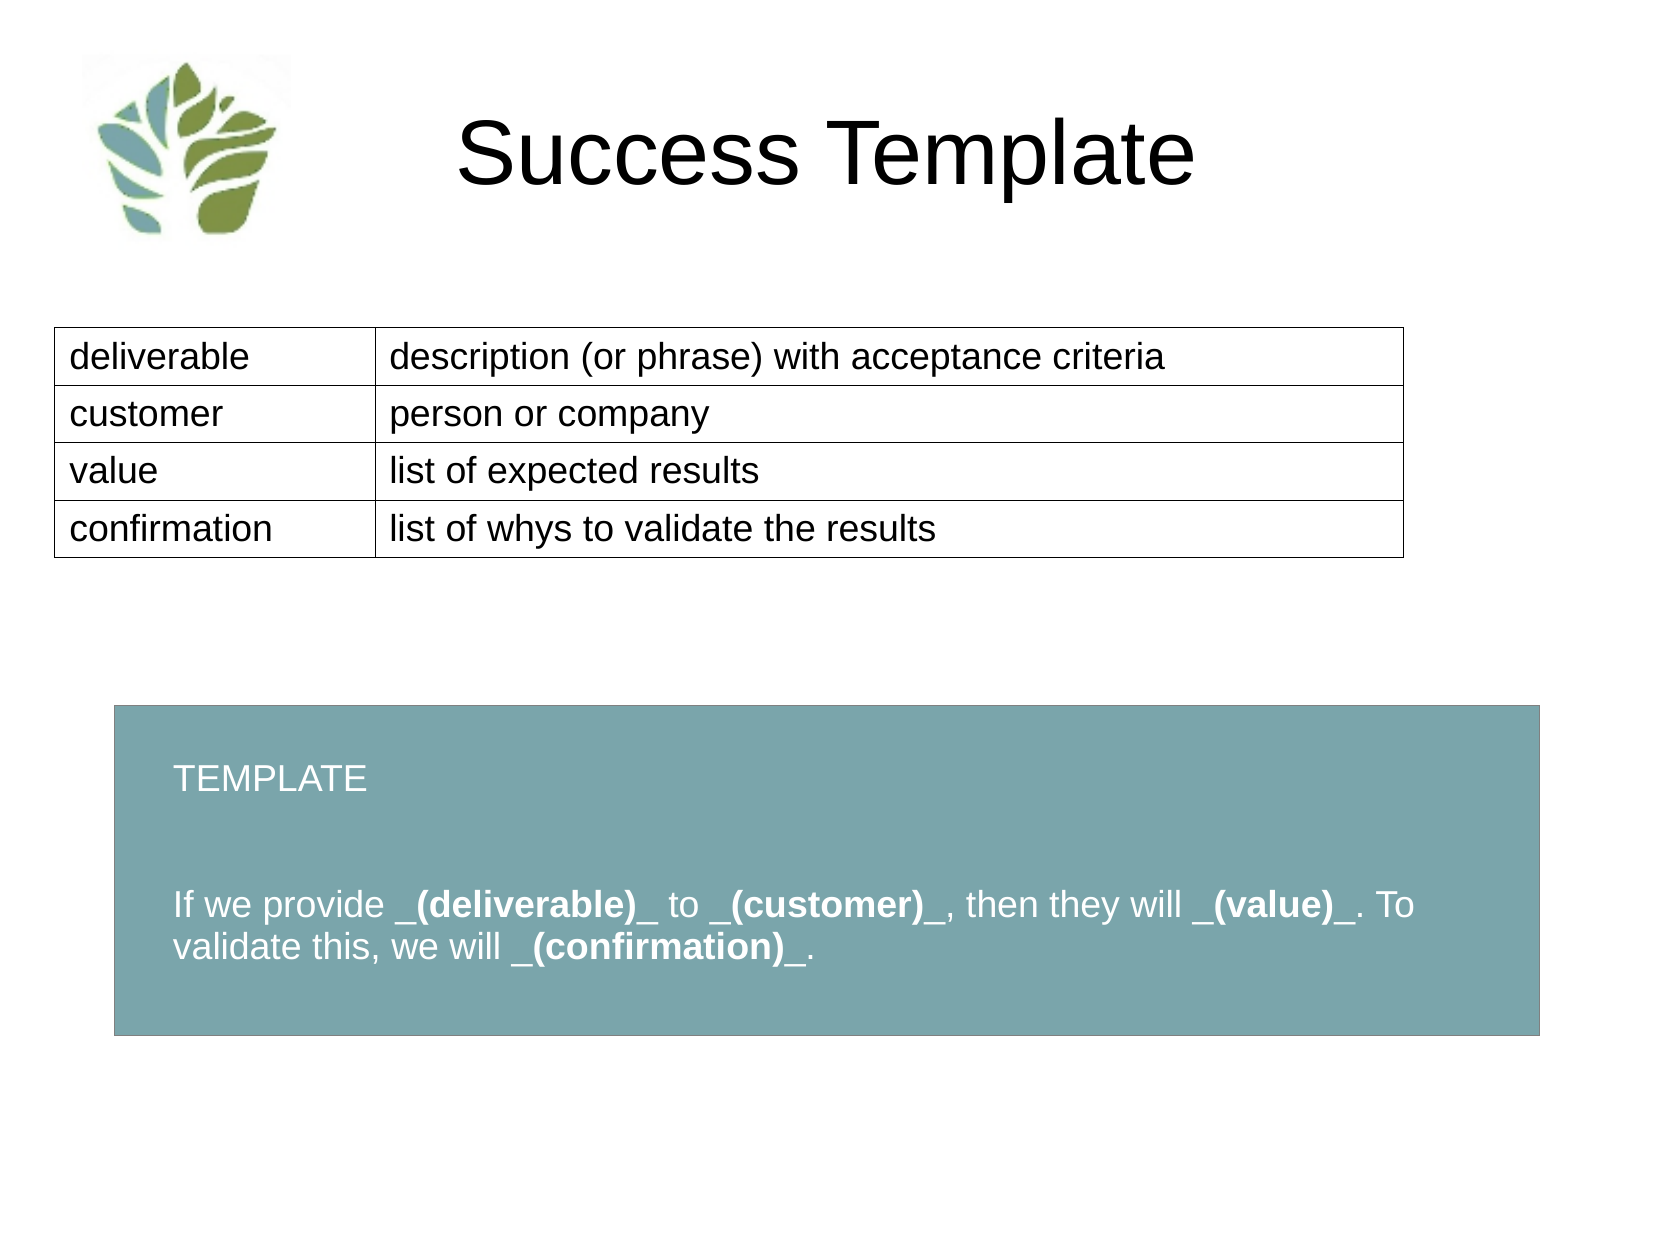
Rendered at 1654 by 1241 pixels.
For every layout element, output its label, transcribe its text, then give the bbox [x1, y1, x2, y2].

table_cell customer [55, 386, 375, 442]
table_cell confirmation [55, 501, 375, 557]
table_header deliverable [55, 328, 375, 385]
table_cell list of expected results [376, 443, 1403, 500]
title Success Template [291, 49, 1571, 257]
table_header description (or phrase) with acceptance criteria [376, 328, 1403, 385]
table_cell value [55, 443, 375, 500]
table_cell list of whys to validate the results [376, 501, 1403, 557]
text_box [114, 705, 1540, 1036]
text_box TEMPLATE If we provide _(deliverable)_ to _(customer)_, then they will _(value)_. To validate this, we will _(confirmation)_. [158, 750, 1501, 1006]
picture [82, 49, 291, 258]
table_cell person or company [376, 386, 1403, 442]
